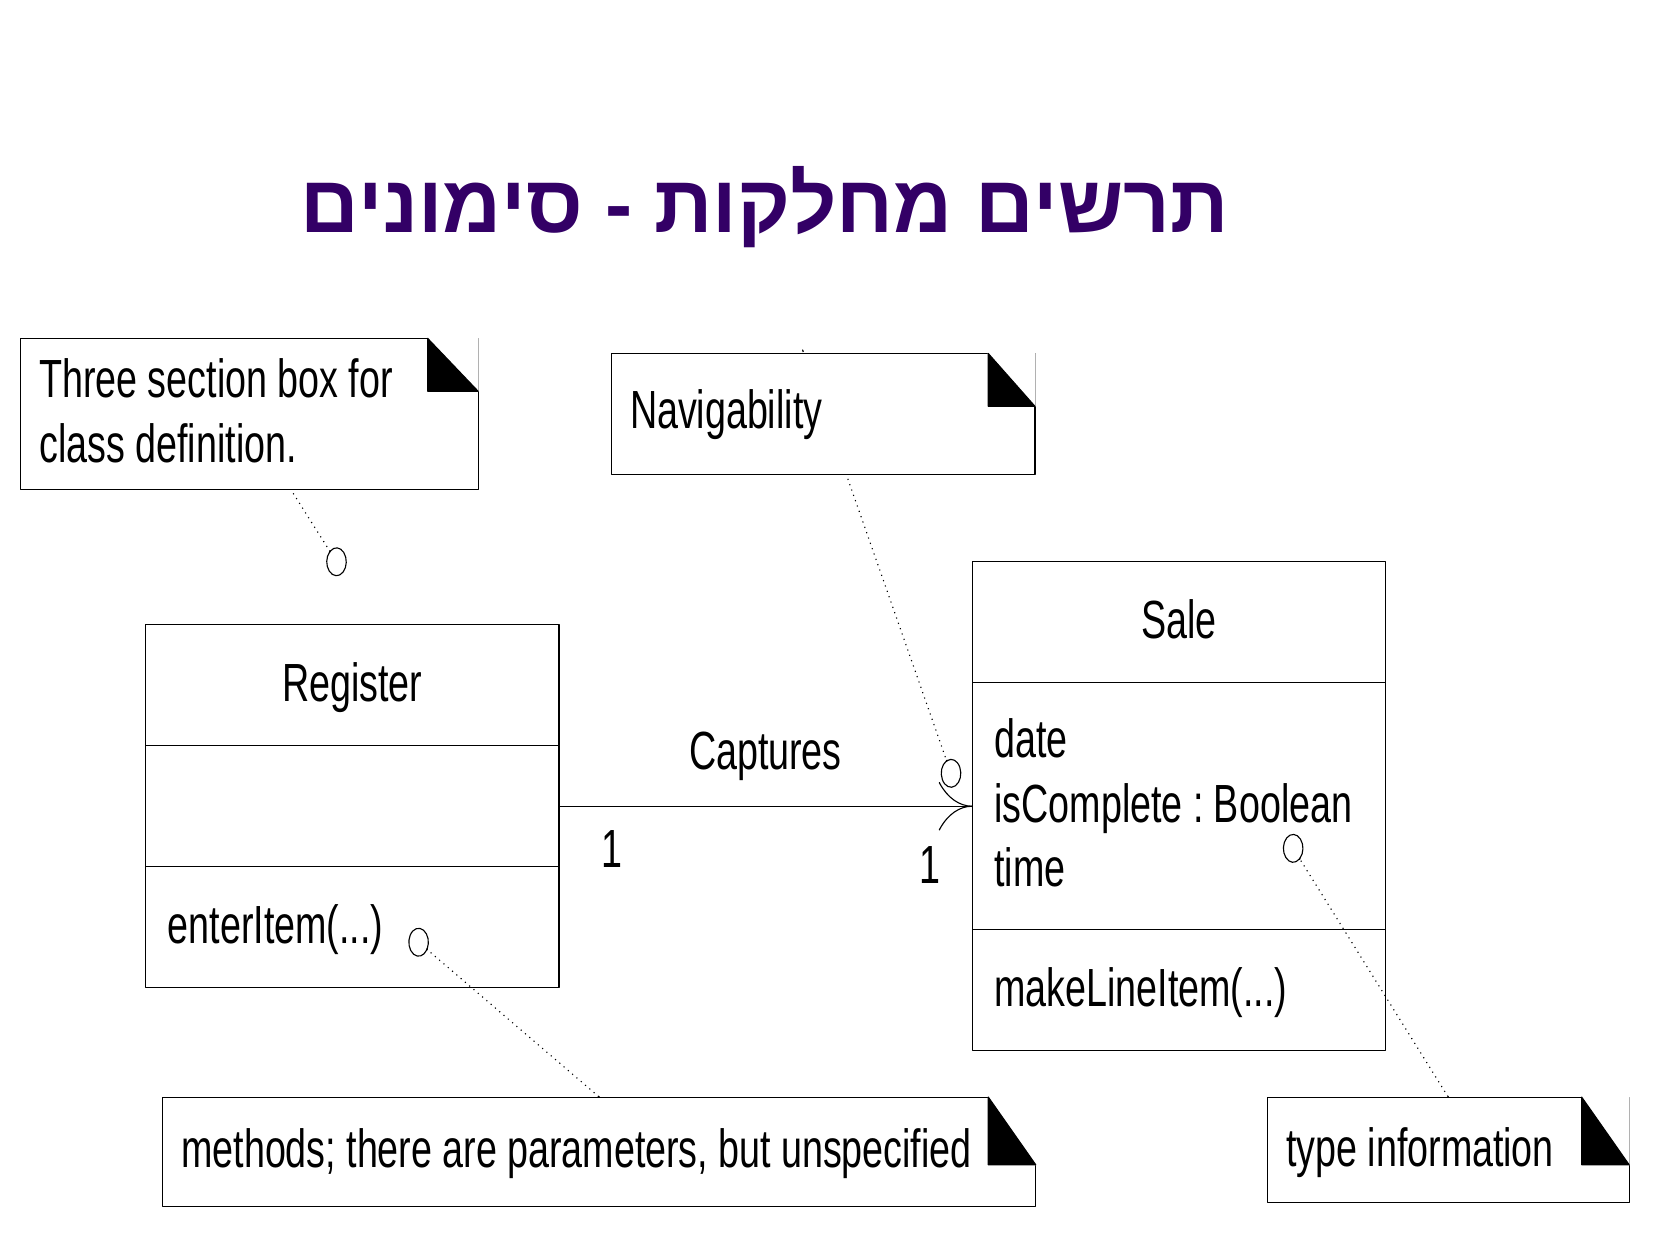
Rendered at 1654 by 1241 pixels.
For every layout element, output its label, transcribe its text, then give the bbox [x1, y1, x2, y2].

chart [15, 330, 1636, 1216]
title תרשים מחלקות - סימונים [82, 22, 1447, 257]
